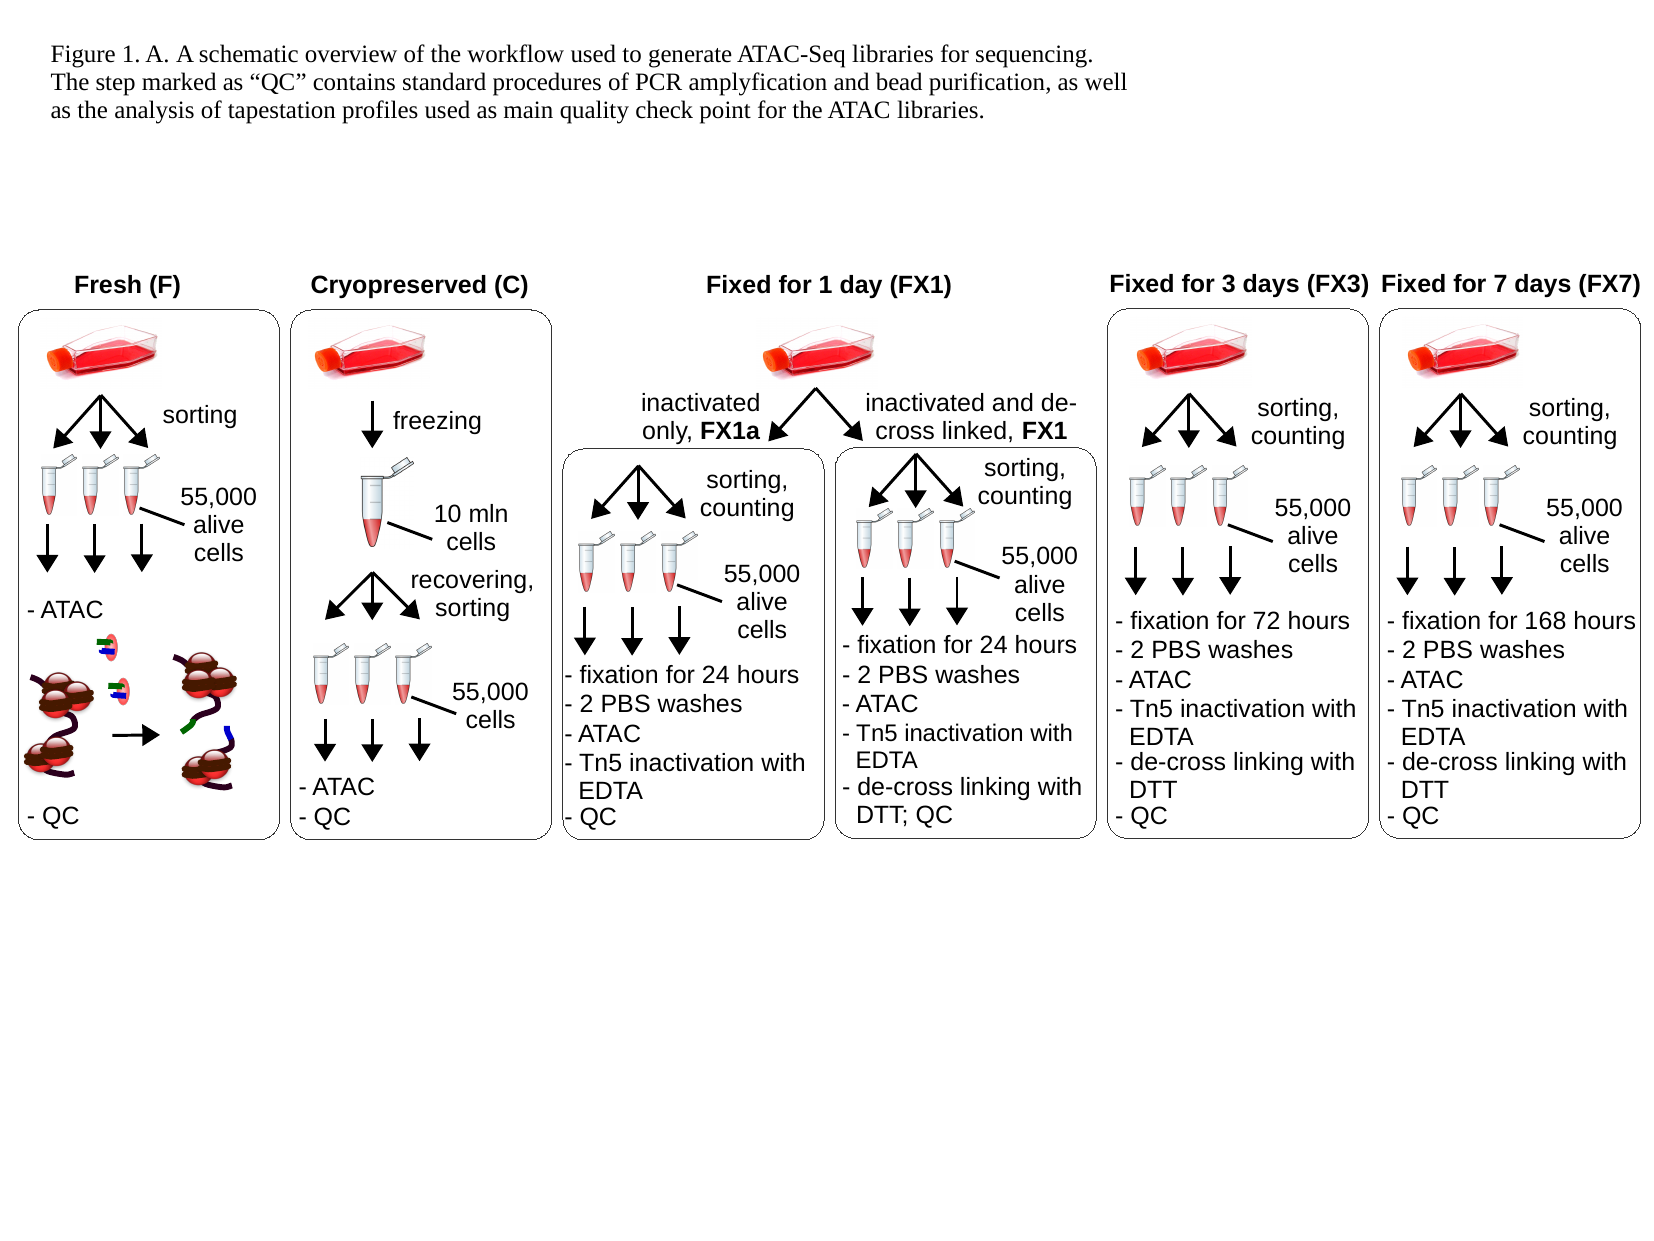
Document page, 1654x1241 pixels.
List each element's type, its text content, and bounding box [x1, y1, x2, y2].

picture [1212, 465, 1248, 527]
text_box - ATAC [283, 765, 390, 811]
text_box - Tn5 inactivation with EDTA [1372, 687, 1644, 759]
text_box - ATAC [1100, 674, 1207, 687]
text_box - fixation for 72 hours [1100, 598, 1366, 645]
text_box - fixation for 24 hours [549, 653, 816, 699]
picture [41, 454, 77, 516]
text_box - QC [1100, 793, 1183, 840]
text_box - Tn5 inactivation with EDTA [827, 712, 1088, 765]
text_box Fixed for 3 days (FX3) [1094, 262, 1366, 308]
text_box sorting, counting [962, 446, 1088, 518]
picture [354, 643, 391, 705]
text_box 55,000 alive cells [1259, 486, 1367, 587]
picture [102, 628, 124, 667]
picture [113, 672, 136, 711]
text_box inactivated only, FX1a [626, 381, 776, 453]
text_box Figure 1. A. A schematic overview of the workflow used to generate ATAC-Seq libraries for sequencing. The step marked as “QC” contains standard procedures of PCR amplyfication and bead purification, as well as the analysis of tapestation profiles used as main quality check point for the ATAC libraries. [35, 33, 1145, 132]
text_box - de-cross linking with DTT [1100, 740, 1371, 813]
picture [82, 454, 119, 516]
picture [1442, 465, 1479, 527]
picture [1402, 316, 1523, 388]
picture [897, 508, 934, 569]
text_box - fixation for 24 hours [827, 623, 1093, 669]
text_box freezing [378, 399, 498, 445]
picture [360, 457, 414, 549]
text_box inactivated and de- cross linked, FX1 [850, 381, 1093, 453]
text_box 55,000 alive cells [709, 552, 816, 653]
picture [756, 317, 878, 389]
picture [123, 454, 160, 516]
picture [661, 531, 698, 593]
picture [578, 531, 615, 593]
picture [395, 643, 432, 705]
text_box 55,000 alive cells [165, 475, 273, 576]
text_box recovering, sorting [395, 558, 550, 630]
picture [939, 508, 975, 569]
text_box 55,000 cells [437, 670, 545, 742]
text_box - ATAC [12, 588, 119, 634]
text_box - de-cross linking with DTT [1372, 740, 1643, 813]
text_box - QC [549, 794, 633, 841]
text_box 10 mln cells [418, 492, 524, 558]
text_box - fixation for 168 hours [1372, 598, 1652, 645]
picture [856, 508, 893, 569]
picture [40, 317, 162, 389]
text_box - QC [1372, 793, 1455, 840]
text_box Fixed for 1 day (FX1) [691, 263, 968, 309]
text_box 55,000 alive cells [1531, 486, 1639, 587]
picture [180, 747, 233, 790]
picture [1401, 465, 1437, 527]
picture [308, 317, 430, 389]
text_box - Tn5 inactivation with EDTA [1100, 687, 1372, 759]
text_box Cryopreserved (C) [295, 263, 544, 309]
picture [620, 531, 656, 593]
text_box sorting, counting [1236, 386, 1361, 458]
text_box - 2 PBS washes [1100, 628, 1309, 674]
text_box 55,000 alive cells [986, 534, 1094, 635]
picture [1170, 465, 1207, 527]
text_box - Tn5 inactivation with EDTA [549, 741, 822, 814]
text_box - 2 PBS washes [827, 653, 1036, 699]
text_box sorting [147, 393, 253, 439]
picture [313, 643, 349, 705]
picture [1129, 465, 1166, 527]
text_box [0, 243, 1654, 863]
picture [180, 650, 238, 703]
text_box - 2 PBS washes [1372, 628, 1581, 674]
picture [1483, 465, 1520, 527]
text_box - ATAC [1372, 674, 1479, 687]
text_box - de-cross linking with DTT; QC [827, 765, 1098, 837]
picture [1130, 316, 1252, 388]
text_box Fresh (F) [59, 263, 197, 309]
text_box - 2 PBS washes [549, 682, 758, 729]
text_box - ATAC [549, 729, 656, 741]
picture [23, 734, 75, 777]
picture [37, 670, 95, 723]
text_box - ATAC [827, 699, 934, 712]
text_box - QC [283, 794, 367, 841]
text_box - QC [12, 794, 95, 841]
text_box Fixed for 7 days (FX7) [1366, 262, 1654, 308]
text_box sorting, counting [1507, 386, 1633, 458]
text_box sorting, counting [685, 458, 811, 530]
